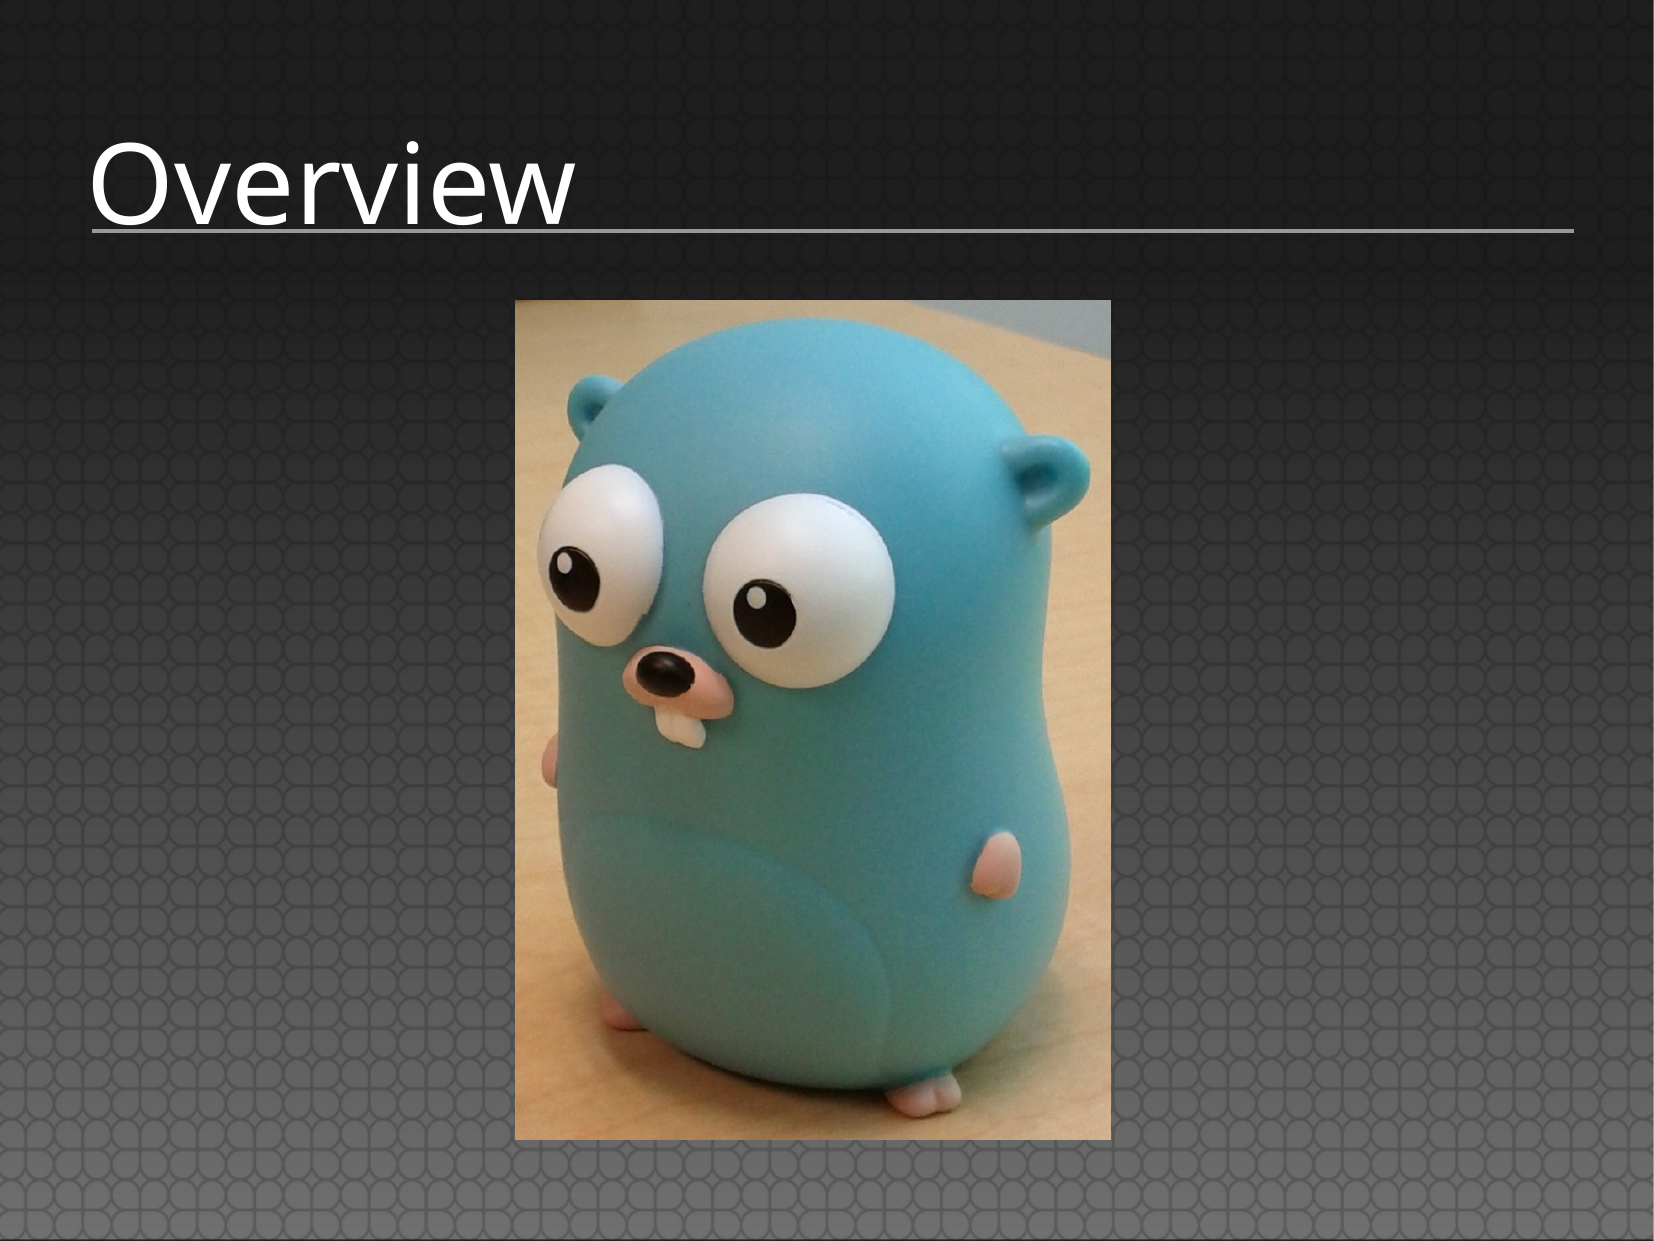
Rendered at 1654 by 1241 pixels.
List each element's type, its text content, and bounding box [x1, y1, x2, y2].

title Overview [86, 112, 1576, 249]
picture [0, 0, 1654, 1241]
